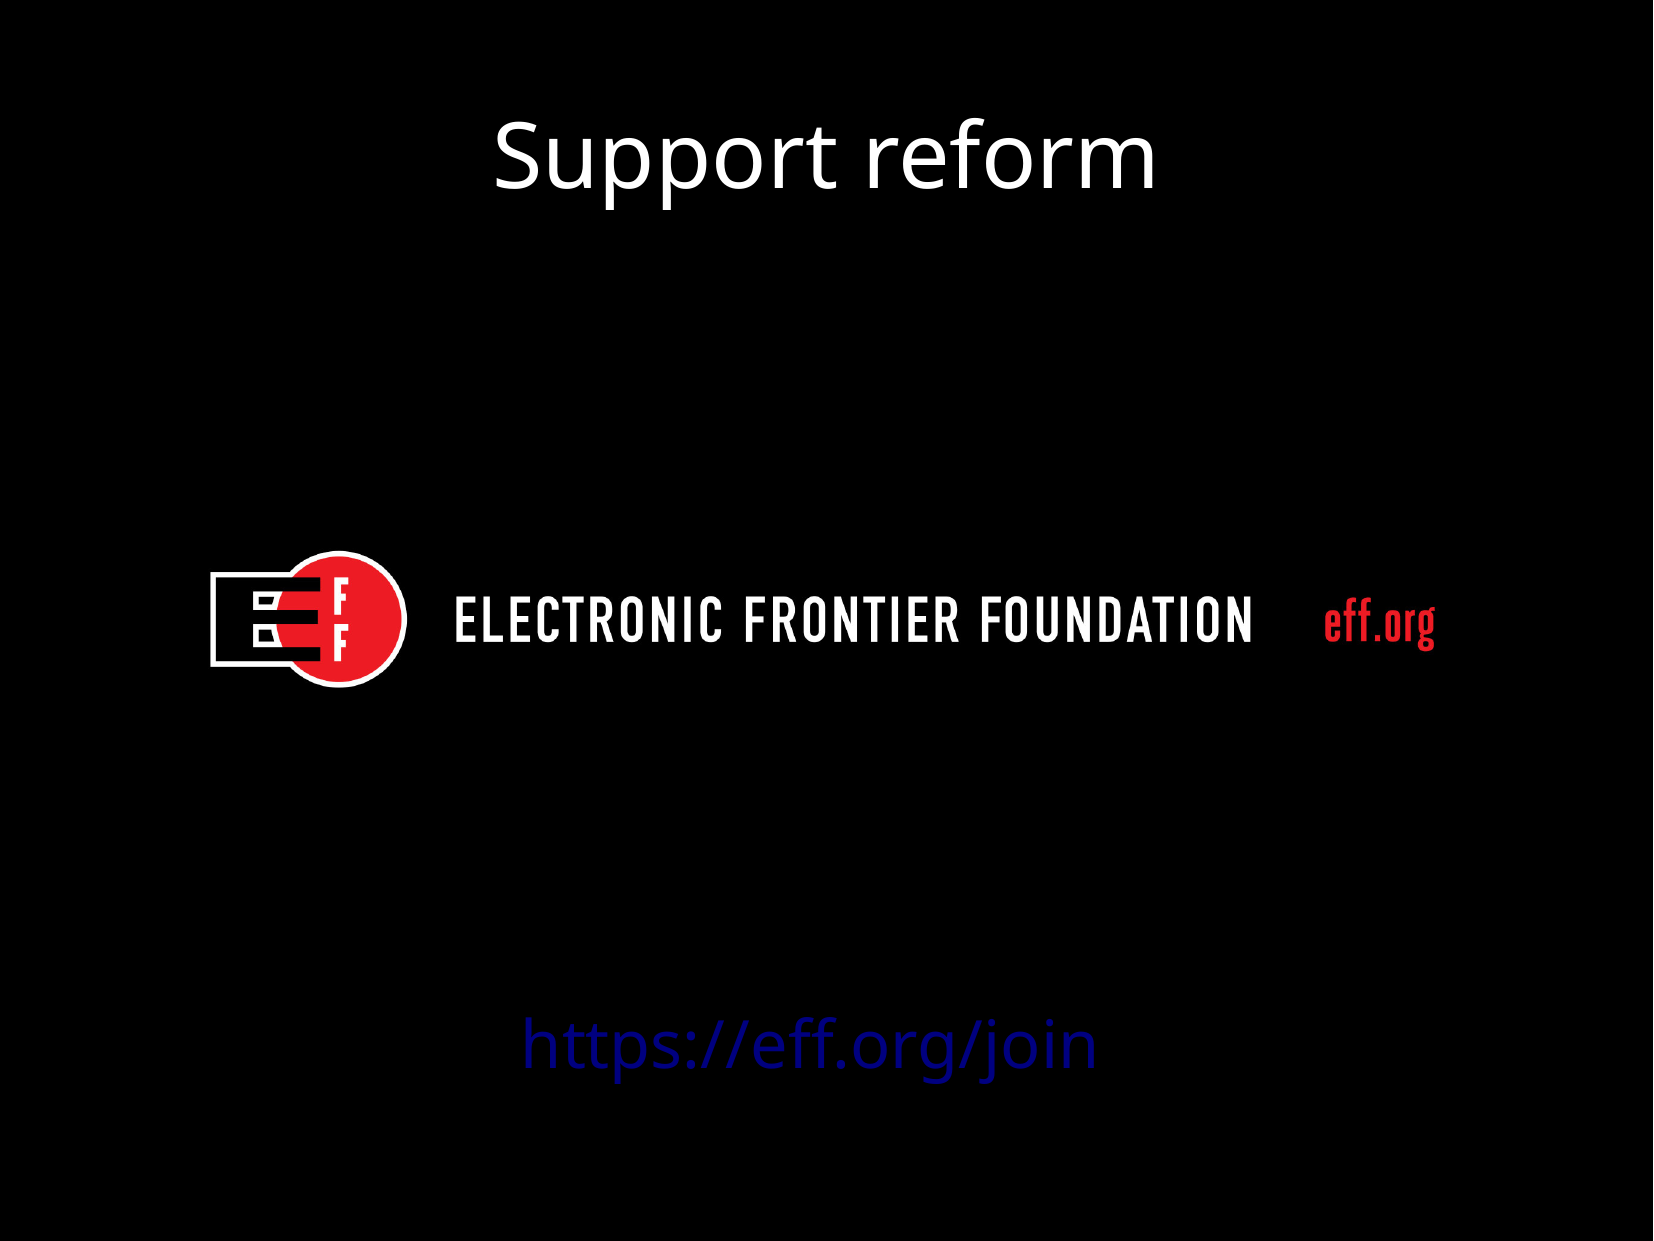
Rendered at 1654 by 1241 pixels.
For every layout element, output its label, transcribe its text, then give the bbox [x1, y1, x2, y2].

list https://eff.org/join [450, 996, 1653, 1241]
title Support reform [82, 49, 1571, 257]
picture [135, 509, 1503, 740]
